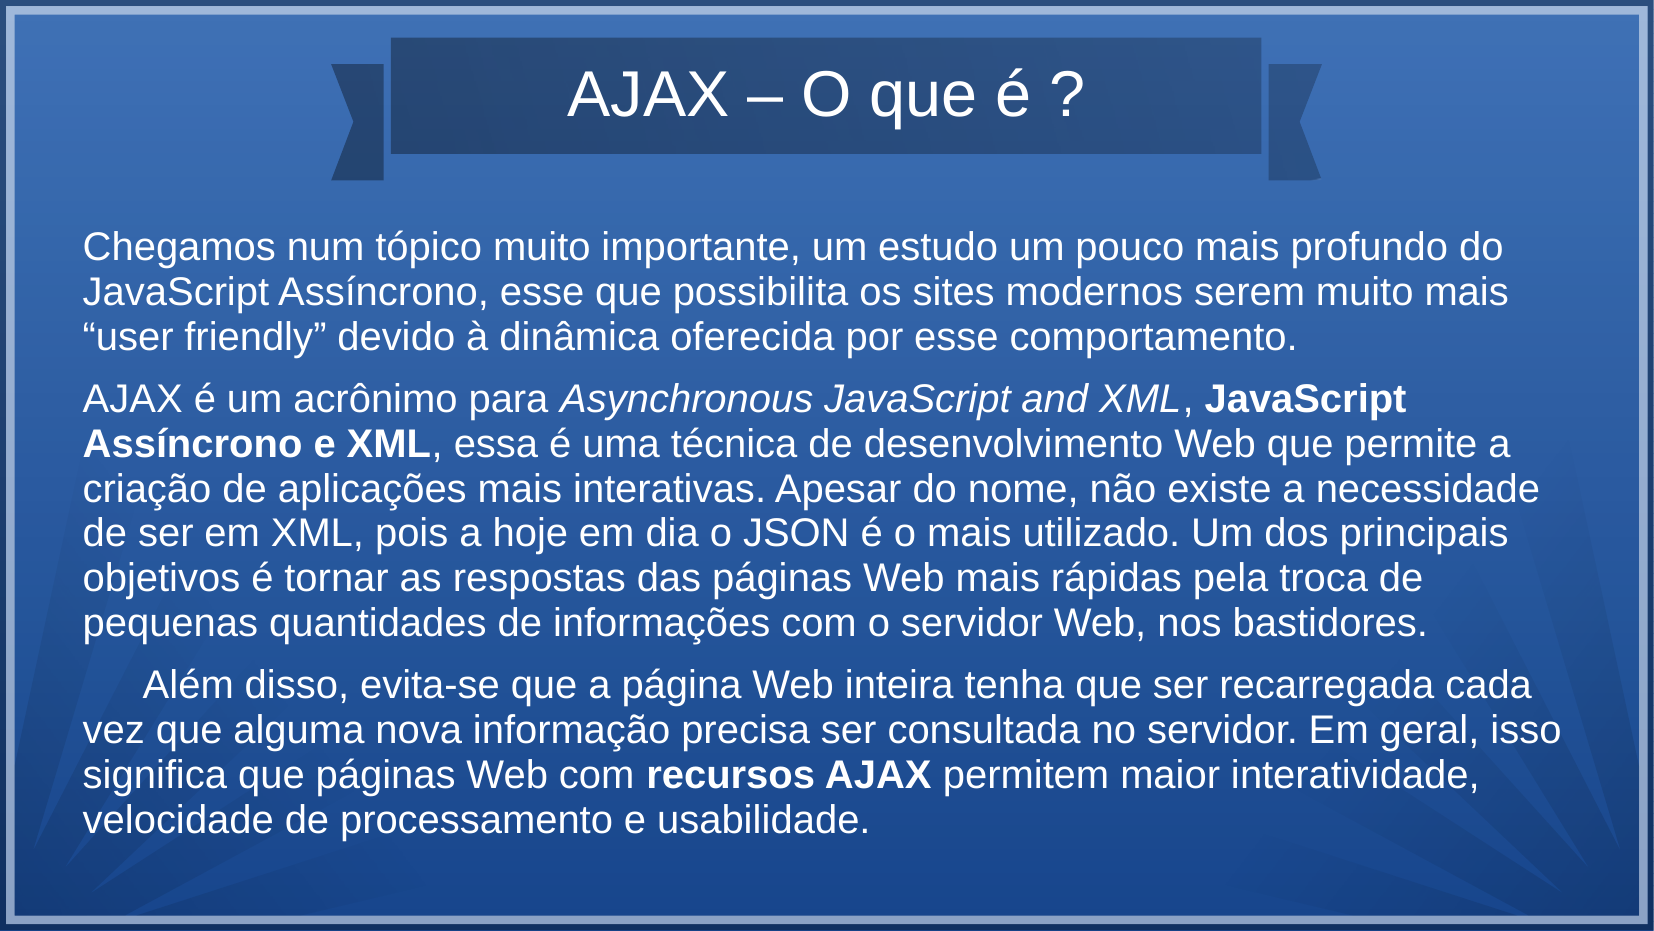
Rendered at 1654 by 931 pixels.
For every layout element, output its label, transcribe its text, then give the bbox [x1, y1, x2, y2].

list Chegamos num tópico muito importante, um estudo um pouco mais profundo do JavaScript Assíncrono, esse que possibilita os sites modernos serem muito mais “user friendly” devido à dinâmica oferecida por esse comportamento. AJAX é um acrônimo para Asynchronous JavaScript and XML, JavaScript Assíncrono e XML, essa é uma técnica de desenvolvimento Web que permite a criação de aplicações mais interativas. Apesar do nome, não existe a necessidade de ser em XML, pois a hoje em dia o JSON é o mais utilizado. Um dos principais objetivos é tornar as respostas das páginas Web mais rápidas pela troca de pequenas quantidades de informações com o servidor Web, nos bastidores. Além disso, evita-se que a página Web inteira tenha que ser recarregada cada vez que alguma nova informação precisa ser consultada no servidor. Em geral, isso significa que páginas Web com recursos AJAX permitem maior interatividade, velocidade de processamento e usabilidade. [82, 224, 1571, 848]
title AJAX – O que é ? [389, 35, 1264, 154]
